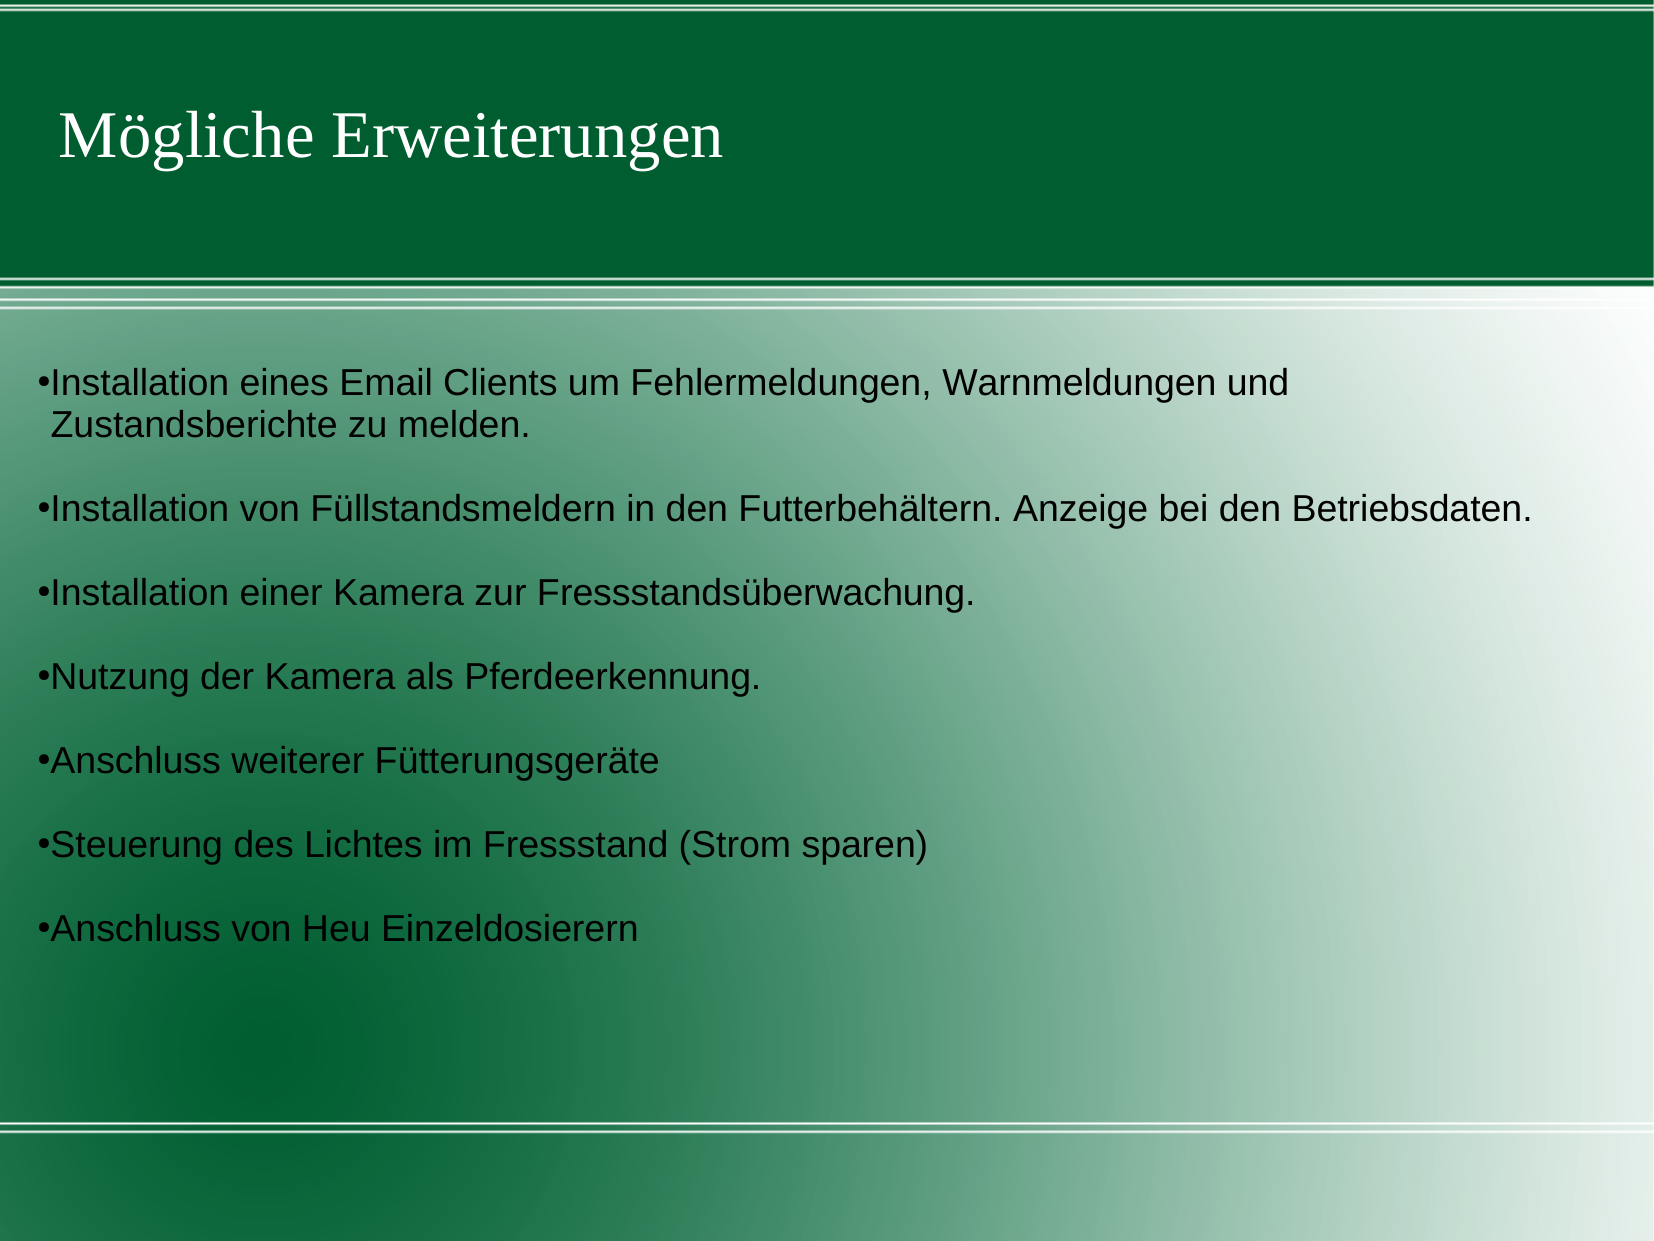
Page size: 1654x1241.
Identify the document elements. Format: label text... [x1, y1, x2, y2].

text_box Installation eines Email Clients um Fehlermeldungen, Warnmeldungen und Zustandsberichte zu melden. Installation von Füllstandsmeldern in den Futterbehältern. Anzeige bei den Betriebsdaten. Installation einer Kamera zur Fressstandsüberwachung. Nutzung der Kamera als Pferdeerkennung. Anschluss weiterer Fütterungsgeräte Steuerung des Lichtes im Fressstand (Strom sparen) Anschluss von Heu Einzeldosierern [22, 354, 1595, 1000]
list Mögliche Erweiterungen [59, 98, 1548, 276]
picture [0, 0, 1654, 1241]
